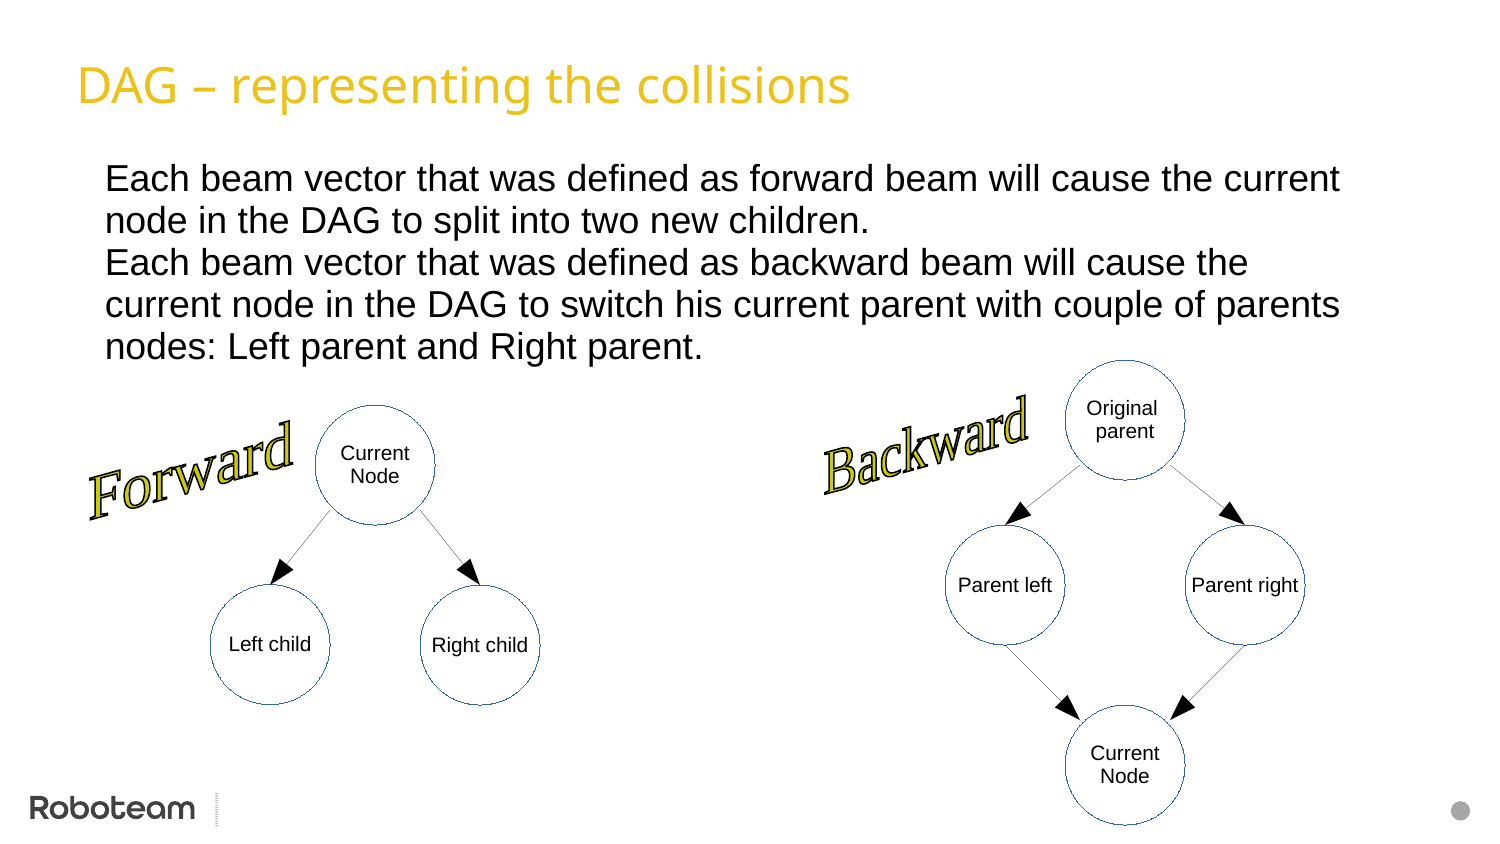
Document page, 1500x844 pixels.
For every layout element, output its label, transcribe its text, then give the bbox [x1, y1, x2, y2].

text_box Backward [987, 415, 1003, 450]
text_box Backward [965, 422, 986, 455]
text_box Backward [858, 452, 879, 485]
text_box Current Node [315, 405, 436, 526]
text_box Each beam vector that was defined as forward beam will cause the current node in the DAG to split into two new children. Each beam vector that was defined as backward beam will cause the current node in the DAG to switch his current parent with couple of parents nodes: Left parent and Right parent. [90, 150, 1381, 705]
text_box Forward [265, 420, 293, 470]
text_box Forward [218, 450, 243, 484]
text_box Forward [124, 476, 150, 509]
text_box Backward [1004, 395, 1028, 444]
text_box Forward [153, 456, 216, 503]
title DAG – representing the collisions [61, 45, 1412, 127]
text_box Backward [927, 426, 964, 464]
text_box Forward [90, 470, 120, 520]
text_box Original parent [1065, 360, 1186, 481]
text_box Parent right [1185, 525, 1306, 646]
text_box Current Node [1065, 705, 1186, 826]
text_box Forward [244, 442, 263, 478]
text_box Backward [881, 444, 901, 477]
text_box Left child [210, 584, 331, 705]
text_box Parent left [945, 525, 1066, 646]
text_box Backward [902, 426, 928, 473]
text_box Right child [420, 585, 541, 706]
text_box Backward [825, 447, 855, 495]
